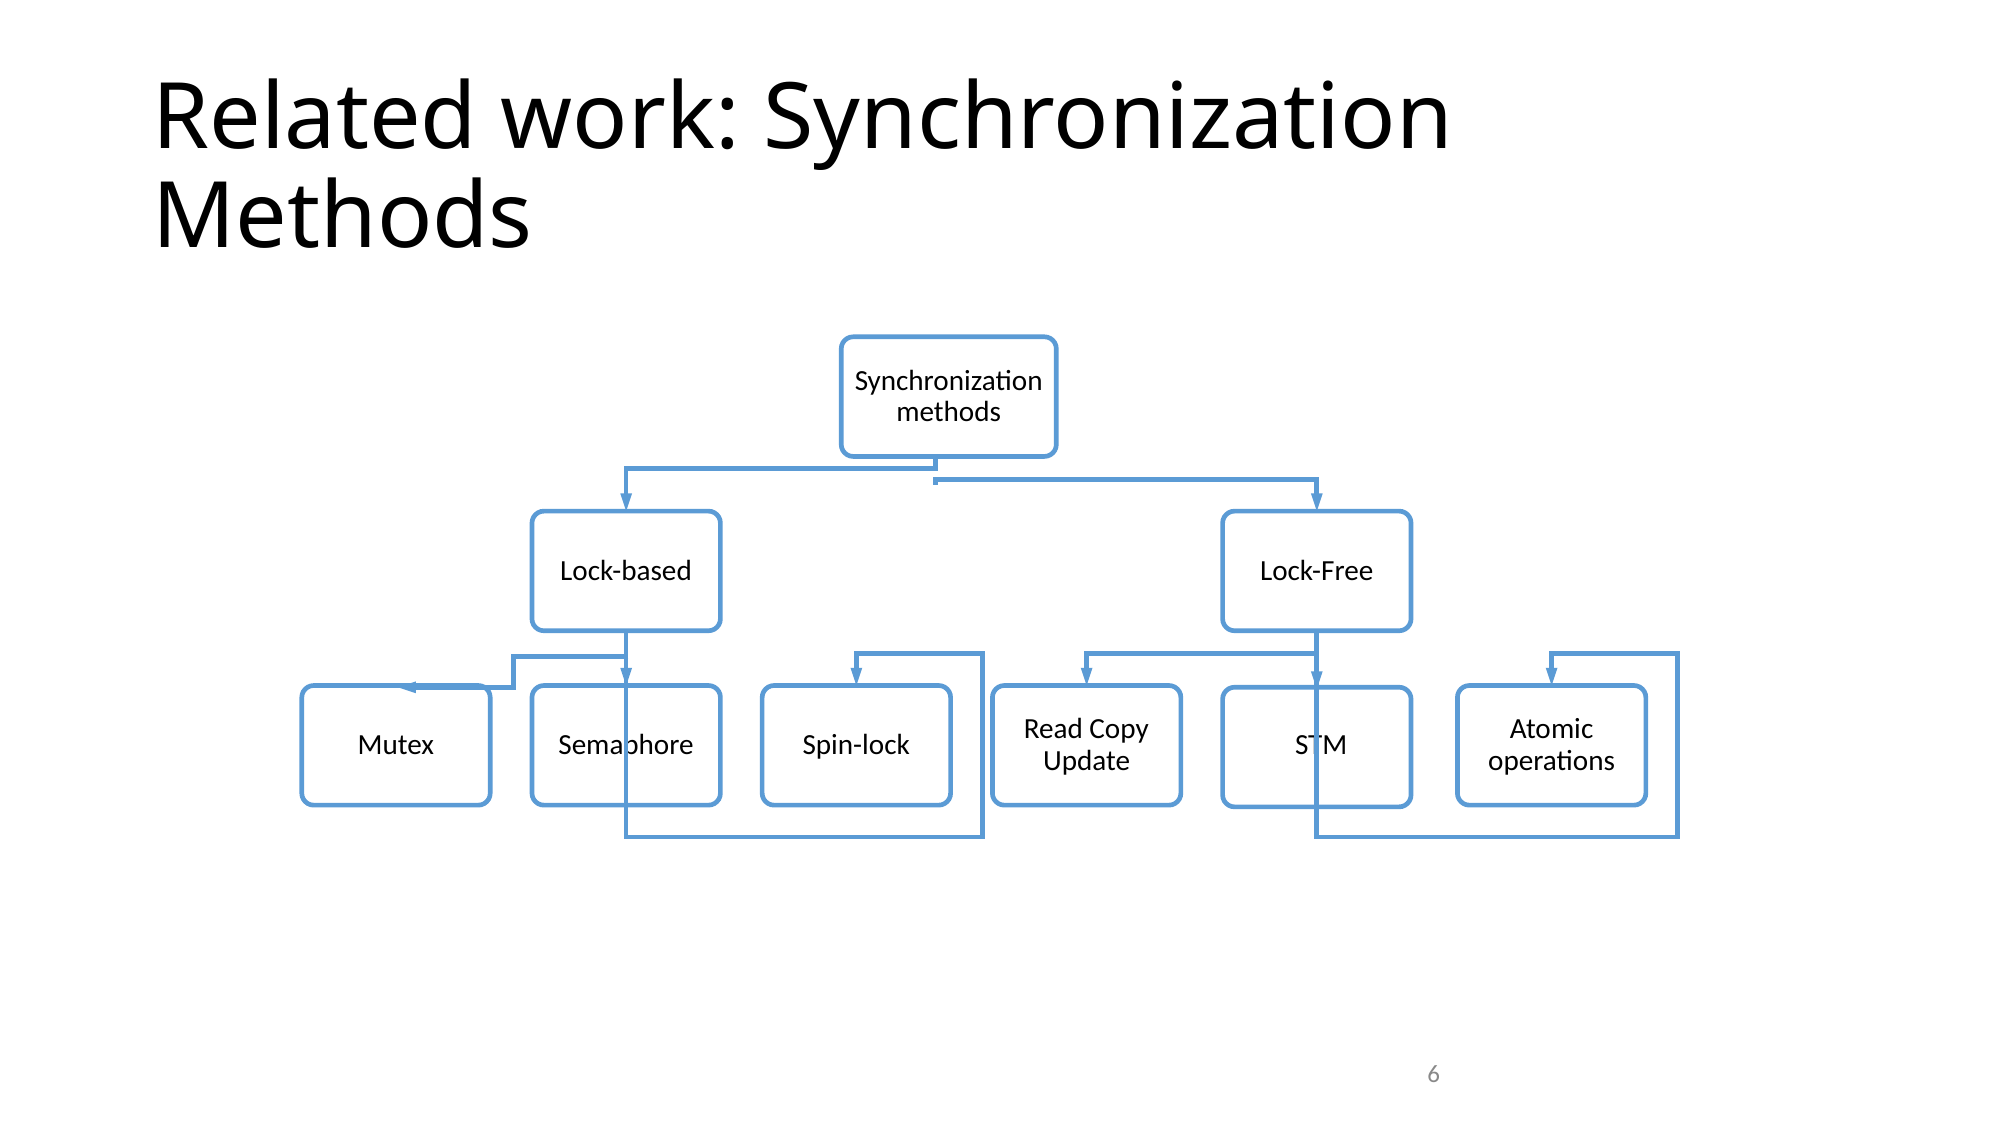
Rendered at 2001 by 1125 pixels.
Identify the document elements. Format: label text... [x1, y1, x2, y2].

title Related work: Synchronization Methods [137, 59, 1863, 278]
text_box [992, 685, 1181, 806]
text_box Semaphore [535, 689, 624, 802]
text_box [1222, 511, 1412, 631]
text_box [301, 685, 491, 806]
text_box [1222, 687, 1409, 807]
text_box [1412, 1042, 1863, 1103]
text_box [841, 336, 1057, 457]
text_box [531, 685, 624, 806]
text_box STM [1231, 689, 1412, 802]
text_box [628, 685, 721, 806]
text_box Synchronization methods [845, 340, 1052, 453]
text_box Atomic operations [1461, 689, 1642, 802]
text_box Spin-lock [766, 689, 947, 802]
text_box [762, 685, 951, 806]
text_box [531, 511, 721, 631]
text_box [1457, 685, 1646, 806]
text_box Lock-based [535, 515, 717, 627]
text_box Mutex [305, 689, 487, 802]
text_box Semaphore [628, 689, 717, 802]
text_box Lock-Free [1226, 515, 1407, 627]
text_box Read Copy Update [996, 689, 1177, 802]
